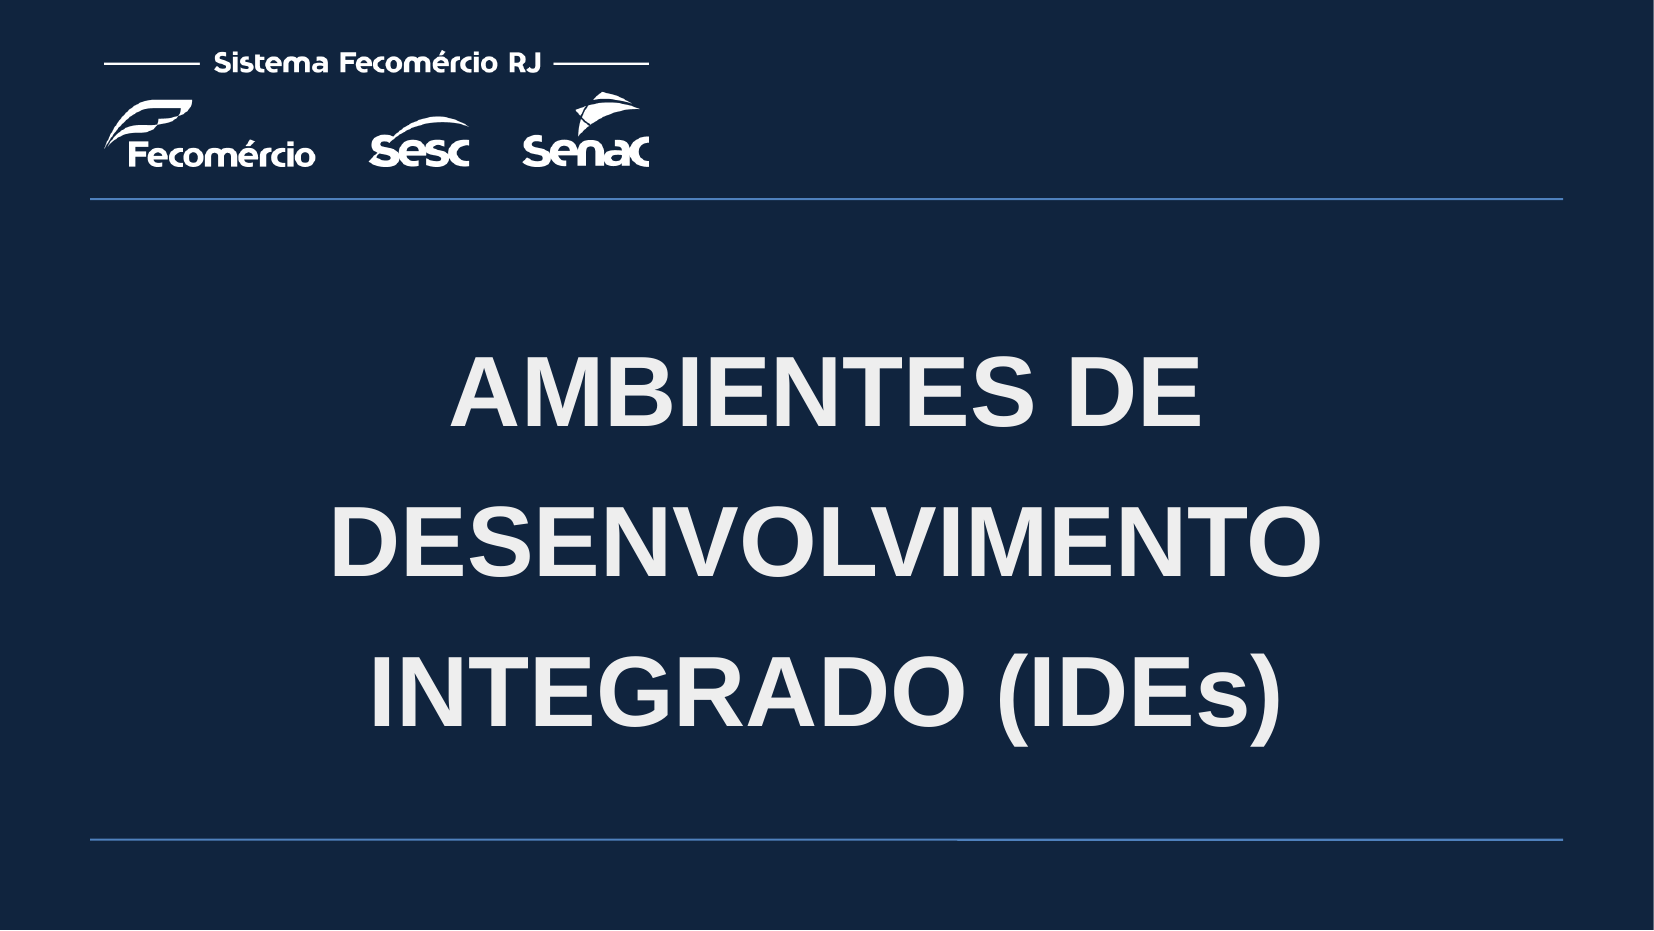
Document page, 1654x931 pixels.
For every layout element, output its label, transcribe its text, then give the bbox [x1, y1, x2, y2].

text_box AMBIENTES DE DESENVOLVIMENTO INTEGRADO (IDEs) [94, 206, 1559, 836]
picture [104, 50, 649, 167]
